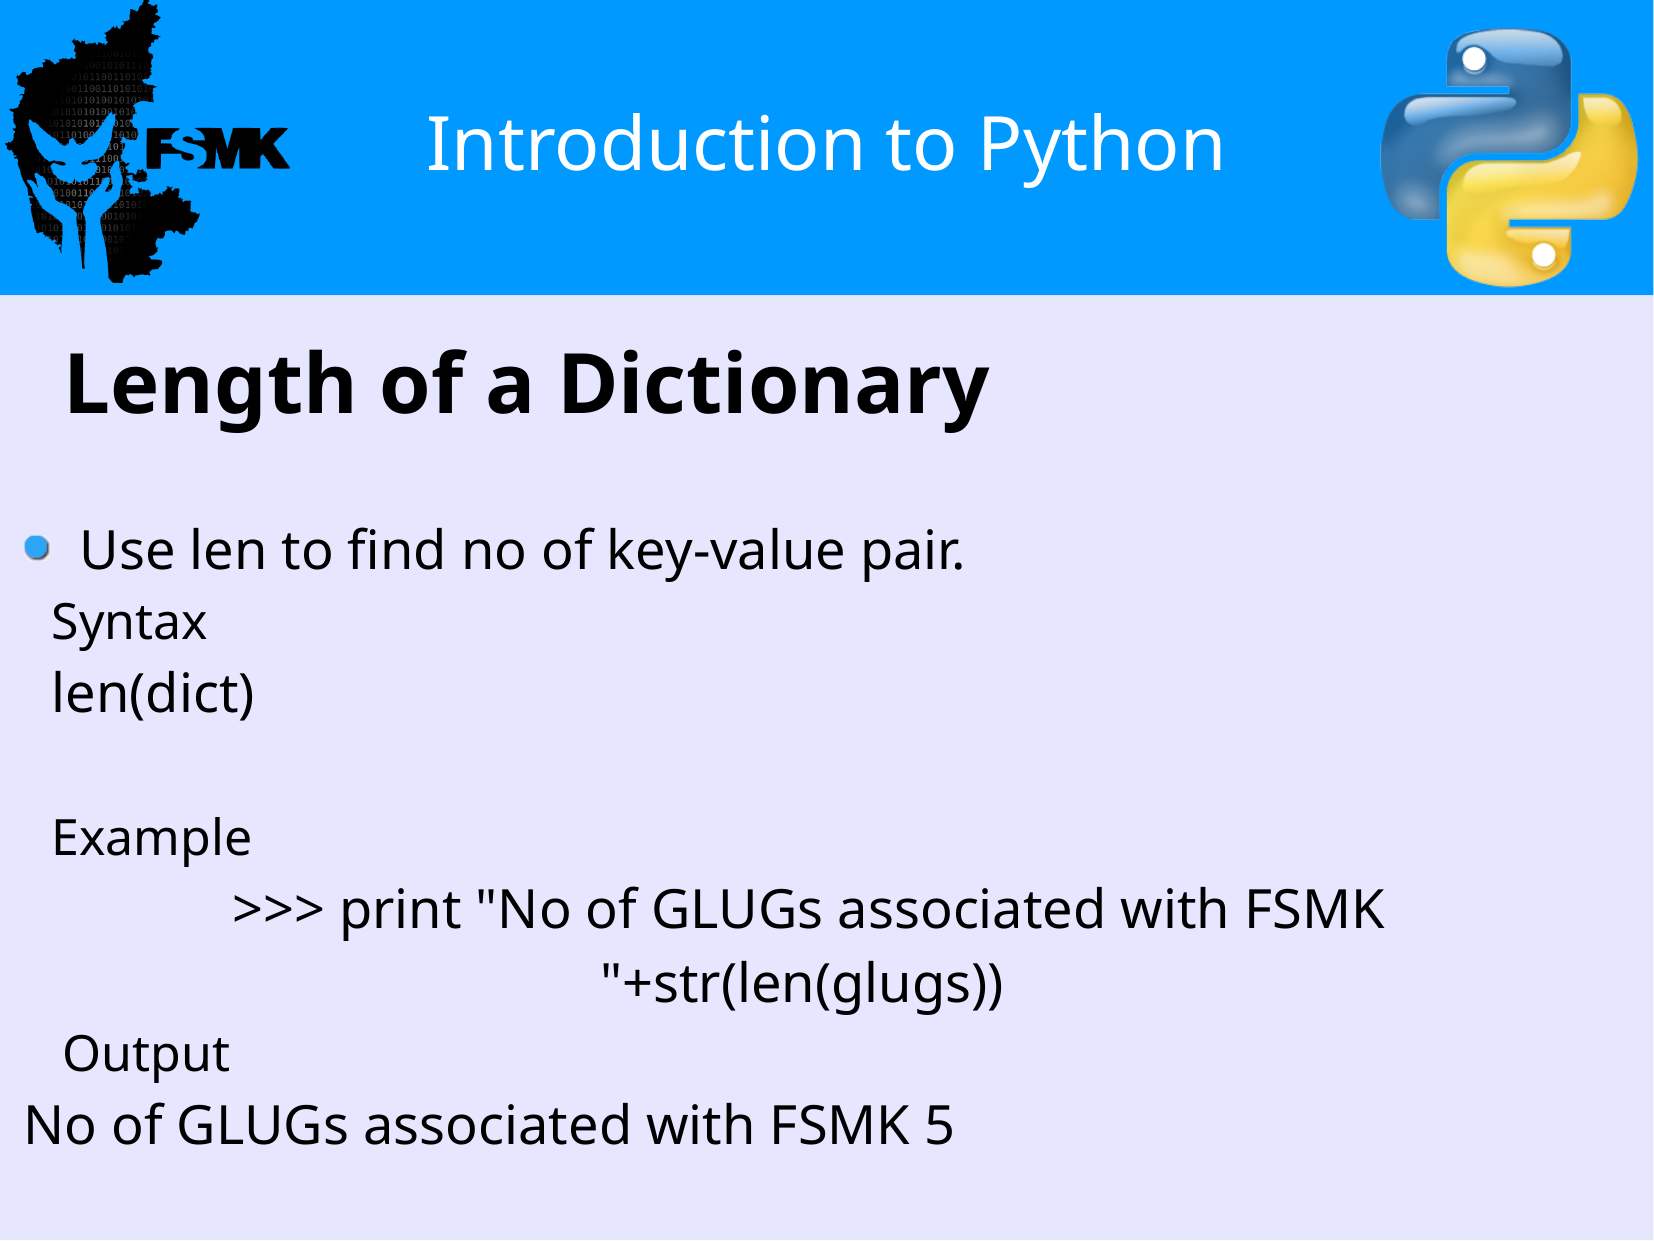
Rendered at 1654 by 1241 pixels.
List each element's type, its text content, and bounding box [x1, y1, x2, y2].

text_box [0, 295, 1654, 1241]
title Introduction to Python [0, 0, 1346, 295]
picture [5, 0, 290, 283]
picture [1346, 0, 1654, 295]
text_box Length of a Dictionary Use len to find no of key-value pair. Syntax len(dict) Example >>> print "No of GLUGs associated with FSMK "+str(len(glugs)) Output No of GLUGs associated with FSMK 5 [23, 318, 1595, 1205]
